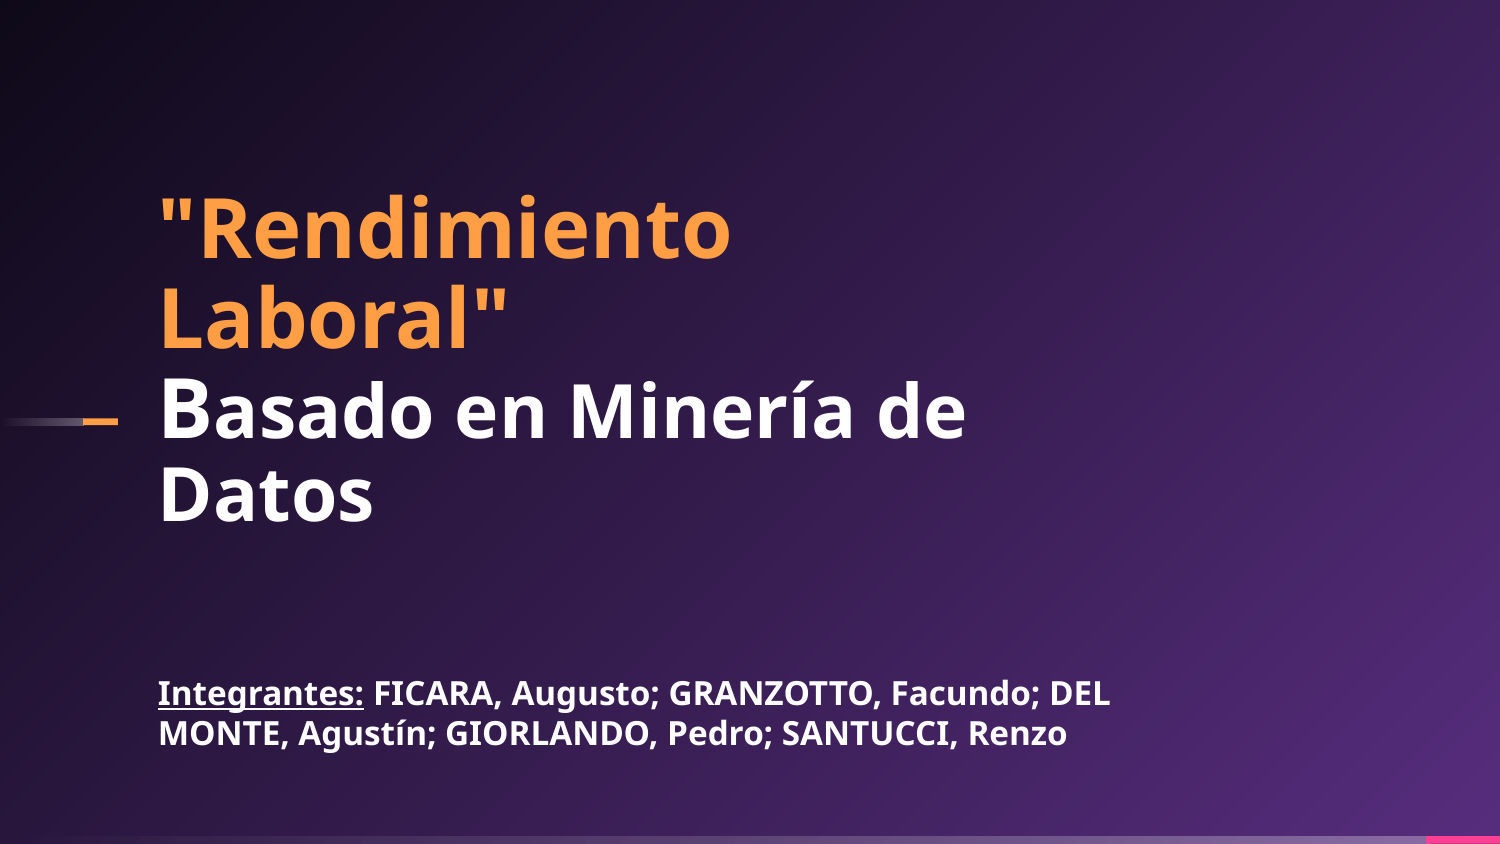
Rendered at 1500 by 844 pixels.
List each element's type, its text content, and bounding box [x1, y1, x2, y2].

text_box Integrantes: FICARA, Augusto; GRANZOTTO, Facundo; DEL MONTE, Agustín; GIORLANDO, Pedro; SANTUCCI, Renzo [157, 672, 1215, 844]
title "Rendimiento Laboral" Basado en Minería de Datos [157, 223, 997, 621]
